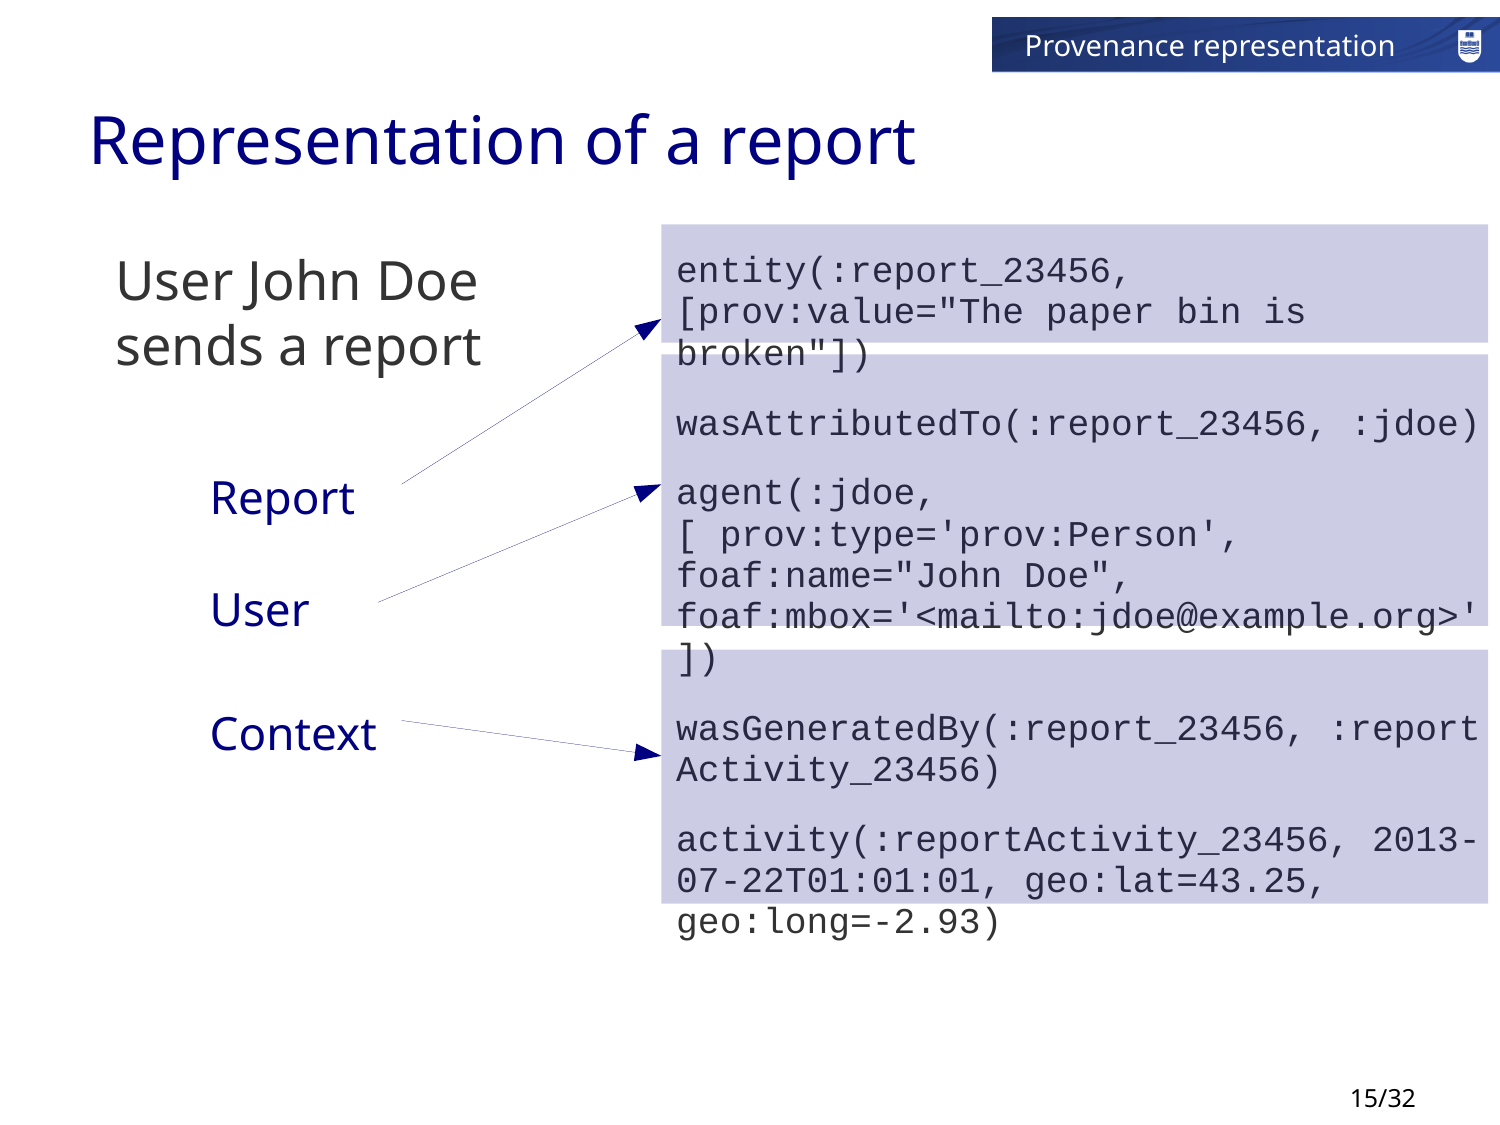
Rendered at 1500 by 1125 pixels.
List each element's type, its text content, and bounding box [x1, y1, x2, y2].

text_box Provenance representation [1009, 17, 1483, 67]
text_box Report [209, 465, 520, 544]
text_box [661, 354, 1489, 626]
title Representation of a report [2, 99, 1365, 177]
text_box [661, 224, 1489, 343]
text_box Context [209, 701, 520, 780]
list User John Doe sends a report [100, 238, 638, 1016]
picture [992, 17, 1500, 73]
list entity(:report_23456, [prov:value="The paper bin is broken"]) wasAttributedTo(:report_23456, :jdoe) agent(:jdoe, [ prov:type='prov:Person', foaf:name="John Doe", foaf:mbox='<mailto:jdoe@example.org>' ]) wasGeneratedBy(:report_23456, :reportActivity_23456) activity(:reportActivity_23456, 2013-07-22T01:01:01, geo:lat=43.25, geo:long=-2.93) [661, 244, 1500, 993]
text_box User [209, 577, 520, 656]
text_box [661, 649, 1489, 904]
